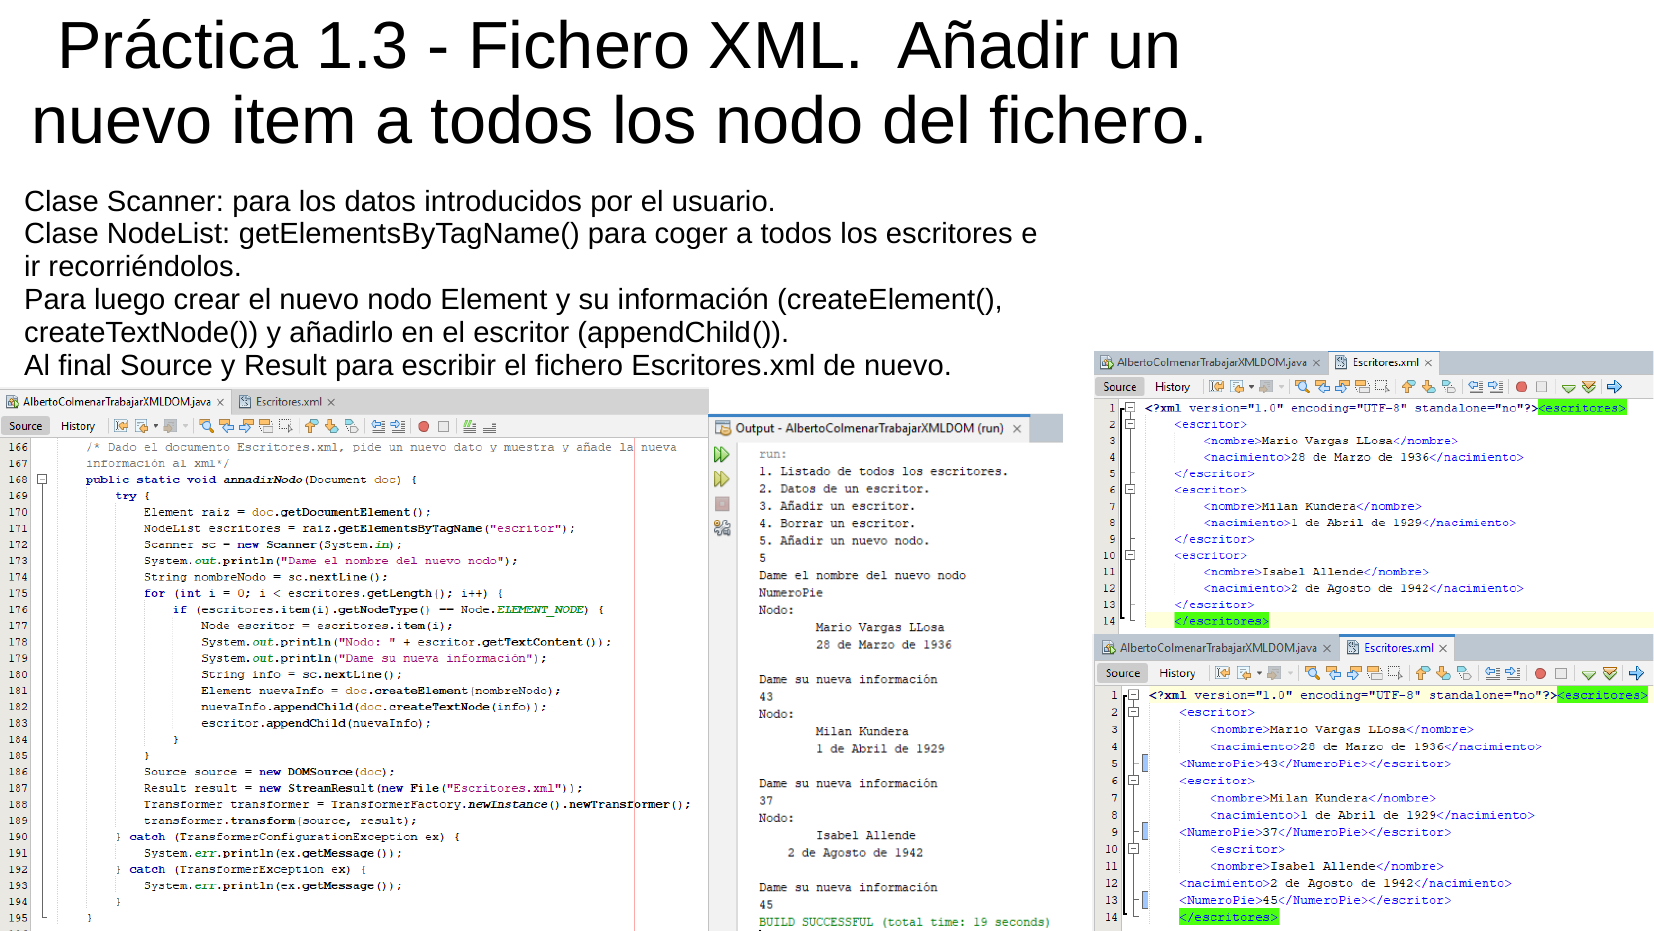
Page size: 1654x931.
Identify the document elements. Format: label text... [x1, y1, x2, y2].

picture [0, 387, 1063, 931]
picture [1092, 351, 1654, 931]
title Práctica 1.3 - Fichero XML. Añadir un nuevo item a todos los nodo del fichero. [0, 0, 1241, 195]
text_box Clase Scanner: para los datos introducidos por el usuario. Clase NodeList: getElementsByTagName() para coger a todos los escritores e ir recorriéndolos. Para luego crear el nuevo nodo Element y su información (createElement(), createTextNode()) y añadirlo en el escritor (appendChild()). Al final Source y Result para escribir el fichero Escritores.xml de nuevo. [9, 177, 1063, 389]
